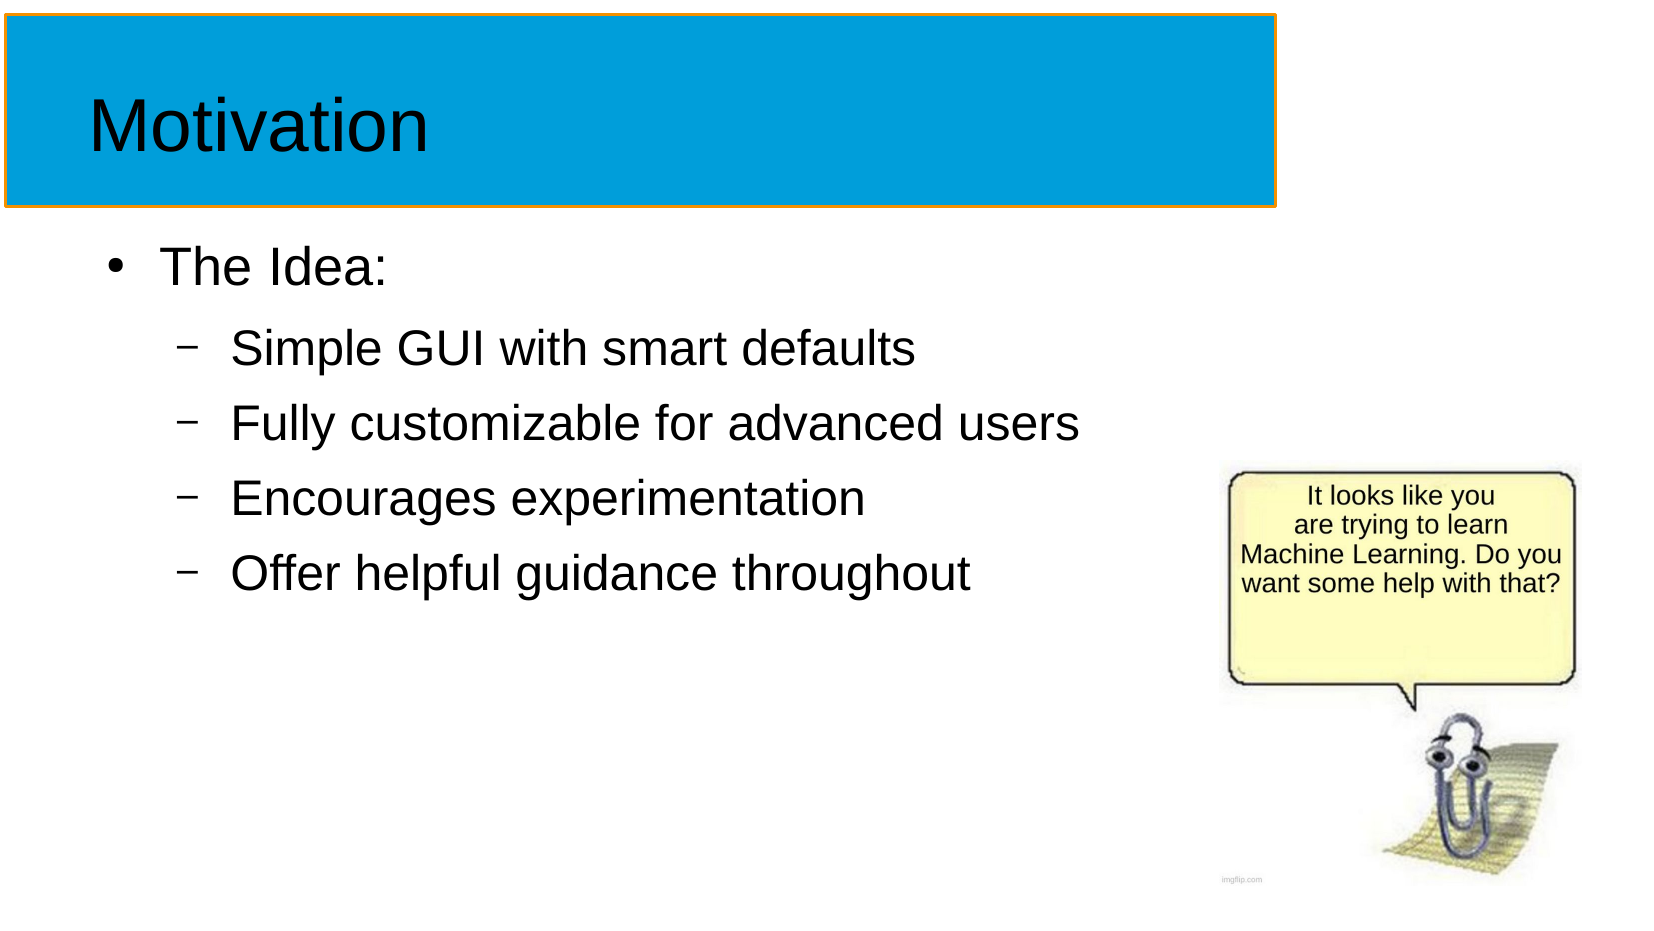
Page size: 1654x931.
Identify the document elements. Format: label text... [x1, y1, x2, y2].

title Motivation [88, 44, 1565, 207]
list The Idea: Simple GUI with smart defaults Fully customizable for advanced users Encourages experimentation Offer helpful guidance throughout [88, 236, 1565, 798]
picture [1219, 460, 1582, 886]
